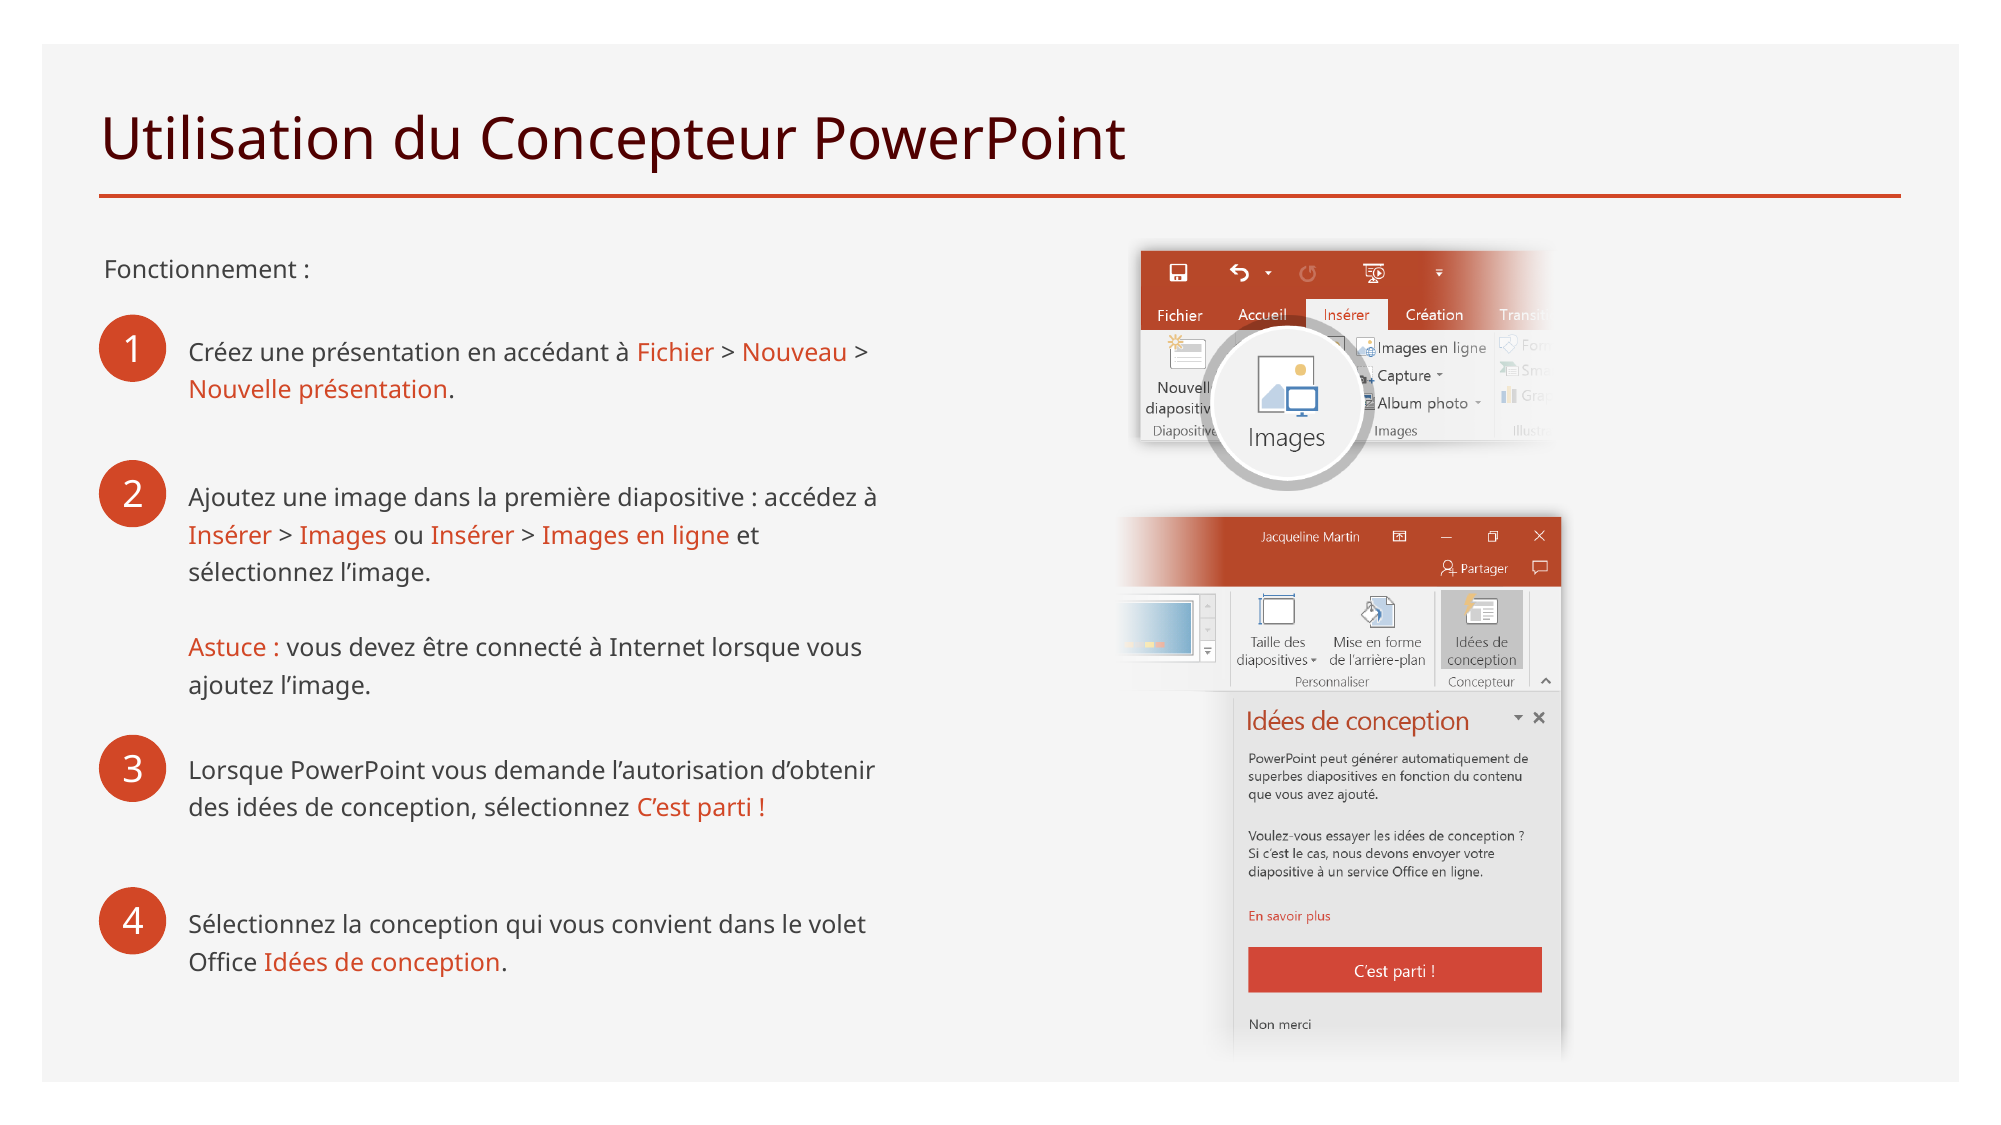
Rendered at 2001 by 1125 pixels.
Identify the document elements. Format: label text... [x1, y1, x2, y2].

text_box 3 [87, 737, 179, 799]
picture [1097, 503, 1574, 1079]
text_box Fonctionnement : [88, 238, 928, 317]
text_box Sélectionnez la conception qui vous convient dans le volet Office Idées de conception. [173, 893, 913, 987]
text_box Lorsque PowerPoint vous demande l’autorisation d’obtenir des idées de conception, sélectionnez C’est parti ! [173, 739, 913, 865]
text_box Ajoutez une image dans la première diapositive : accédez à Insérer > Images ou Insérer > Images en ligne et sélectionnez l’image. Astuce : vous devez être connecté à Internet lorsque vous ajoutez l’image. [173, 466, 913, 712]
text_box 2 [87, 462, 179, 524]
text_box 4 [87, 889, 179, 951]
text_box [117, 951, 148, 955]
title Utilisation du Concepteur PowerPoint [85, 73, 1214, 179]
picture [1128, 238, 1588, 501]
text_box [118, 524, 147, 528]
text_box Créez une présentation en accédant à Fichier > Nouveau > Nouvelle présentation. [173, 321, 926, 420]
text_box [116, 378, 149, 382]
text_box 1 [87, 317, 179, 378]
